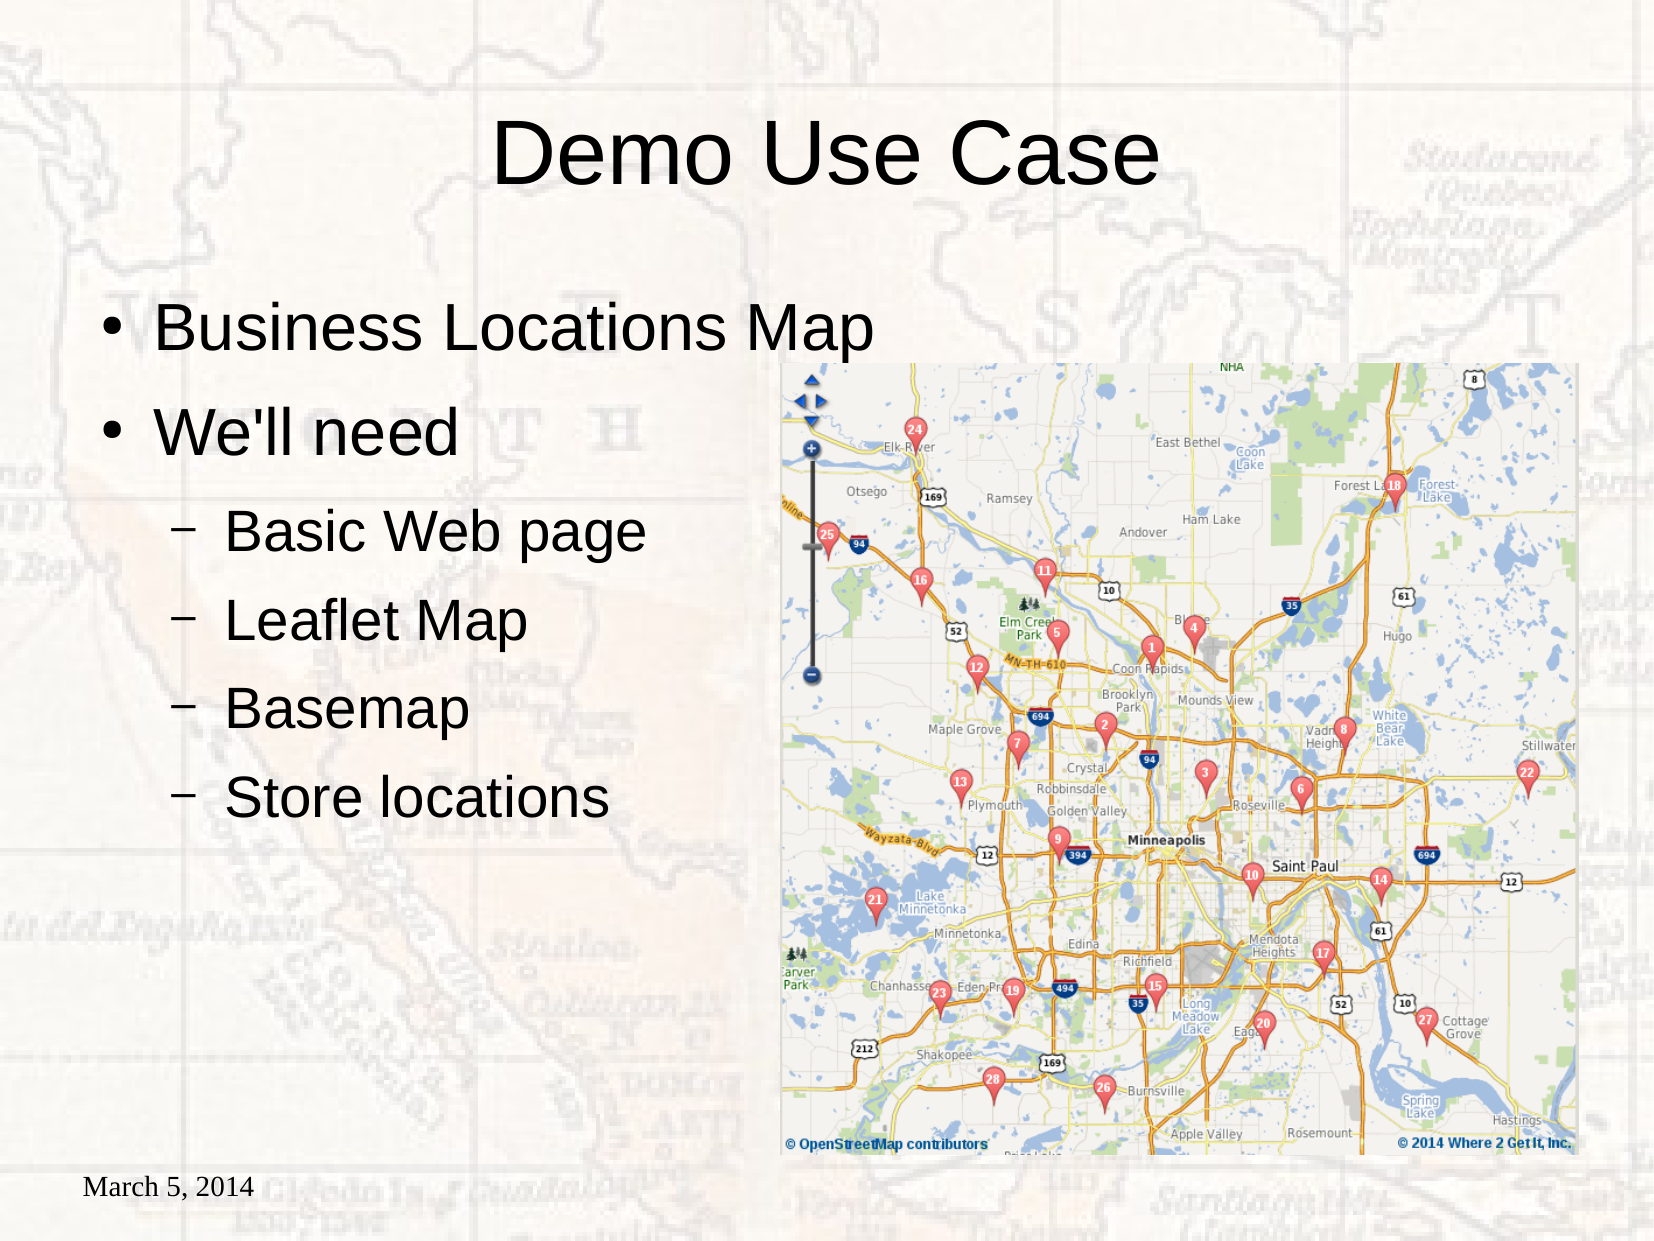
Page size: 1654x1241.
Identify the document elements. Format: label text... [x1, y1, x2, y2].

list Business Locations Map We'll need Basic Web page Leaflet Map Basemap Store locations [82, 290, 1571, 1010]
picture [0, 0, 1654, 1241]
title Demo Use Case [82, 49, 1571, 257]
